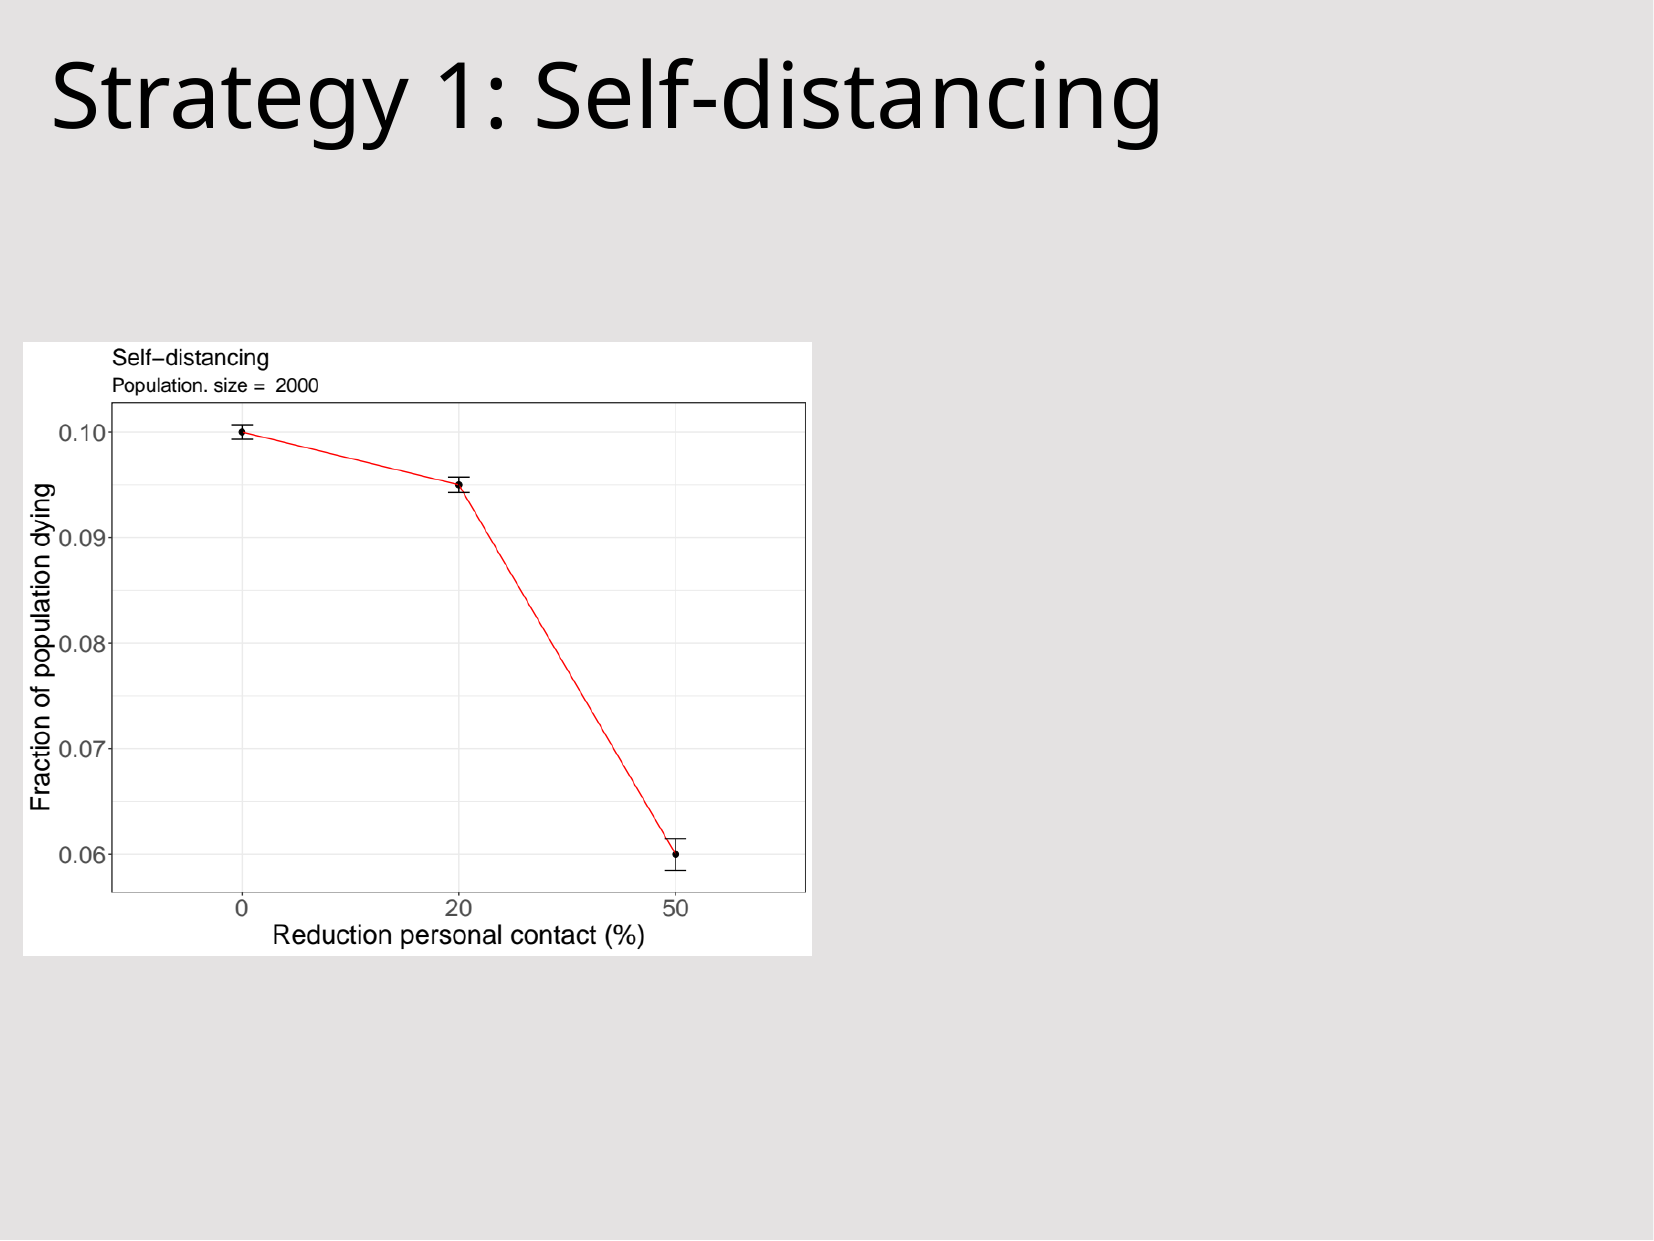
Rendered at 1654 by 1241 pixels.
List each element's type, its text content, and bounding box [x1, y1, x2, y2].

text_box Strategy 1: Self-distancing [35, 23, 1300, 146]
picture [23, 342, 812, 956]
